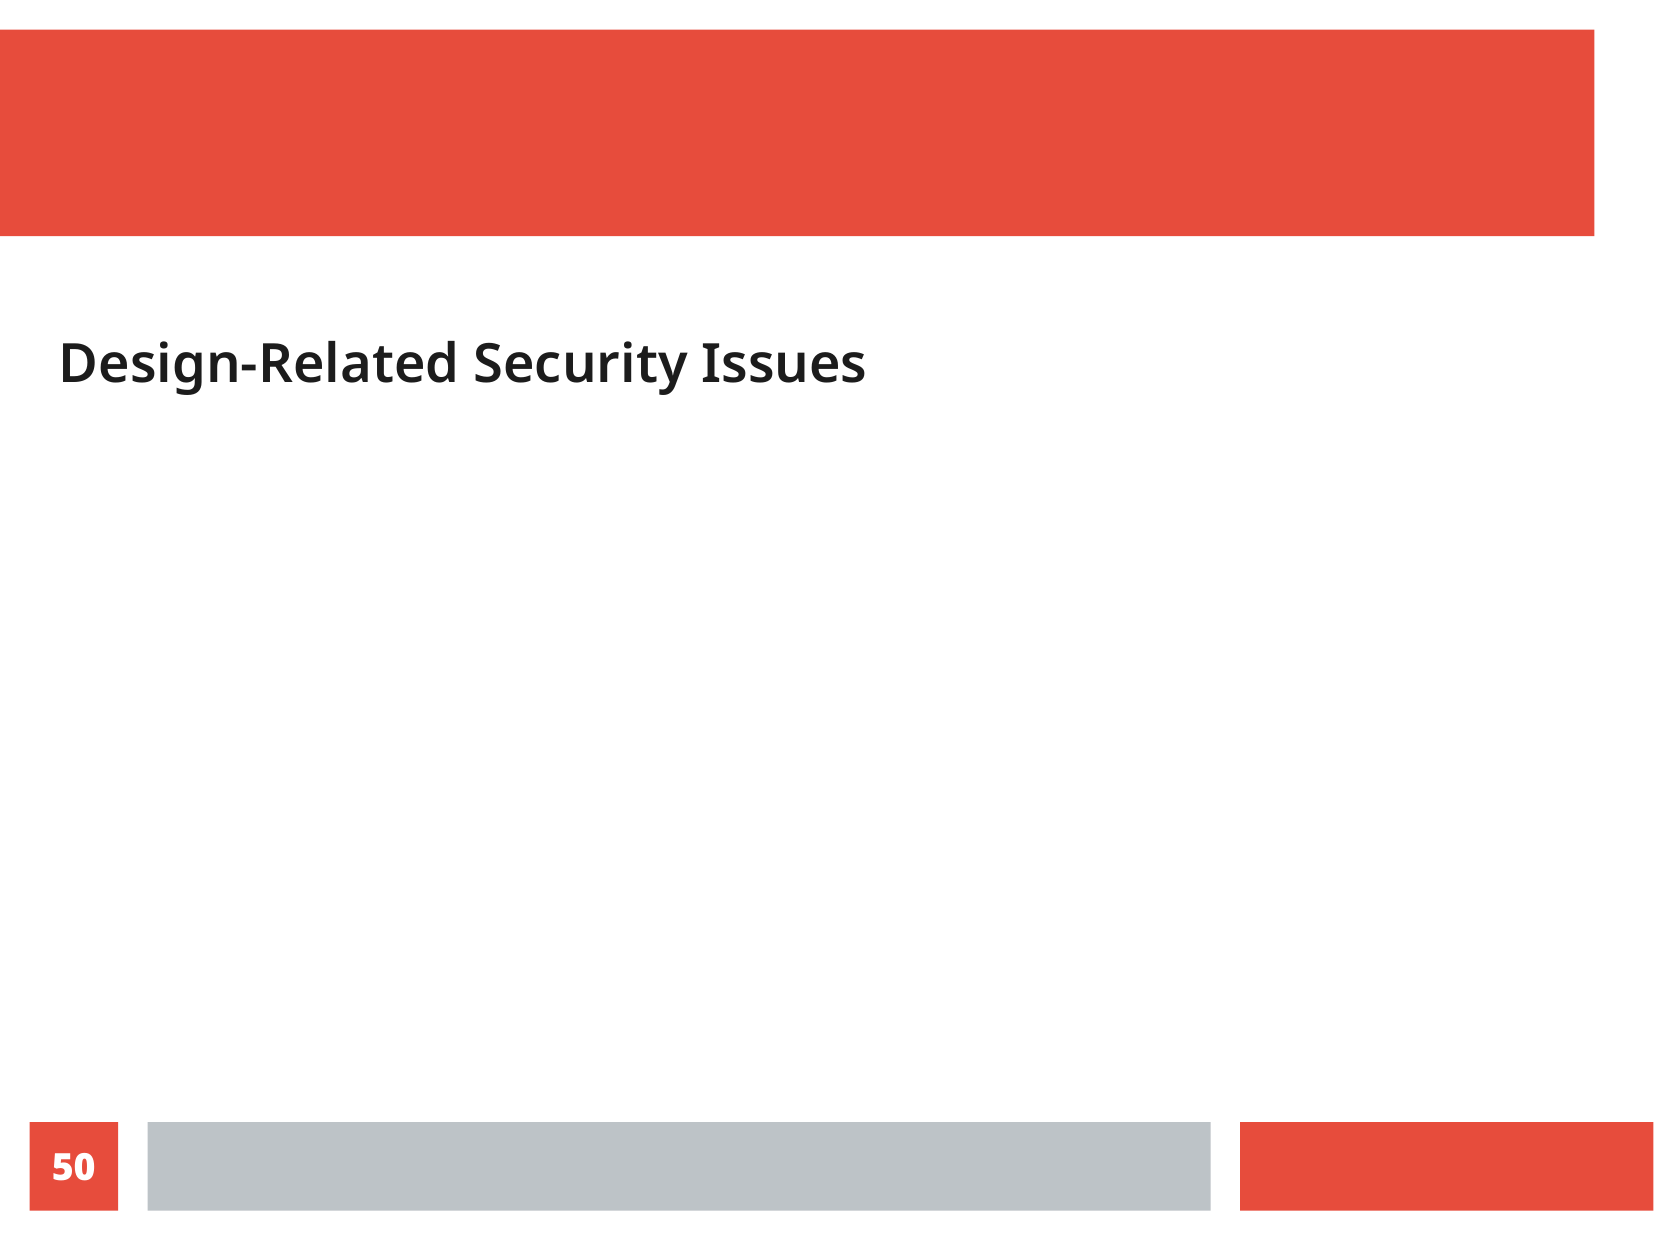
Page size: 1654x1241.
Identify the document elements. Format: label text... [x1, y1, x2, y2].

list Design-Related Security Issues [59, 324, 1565, 1093]
